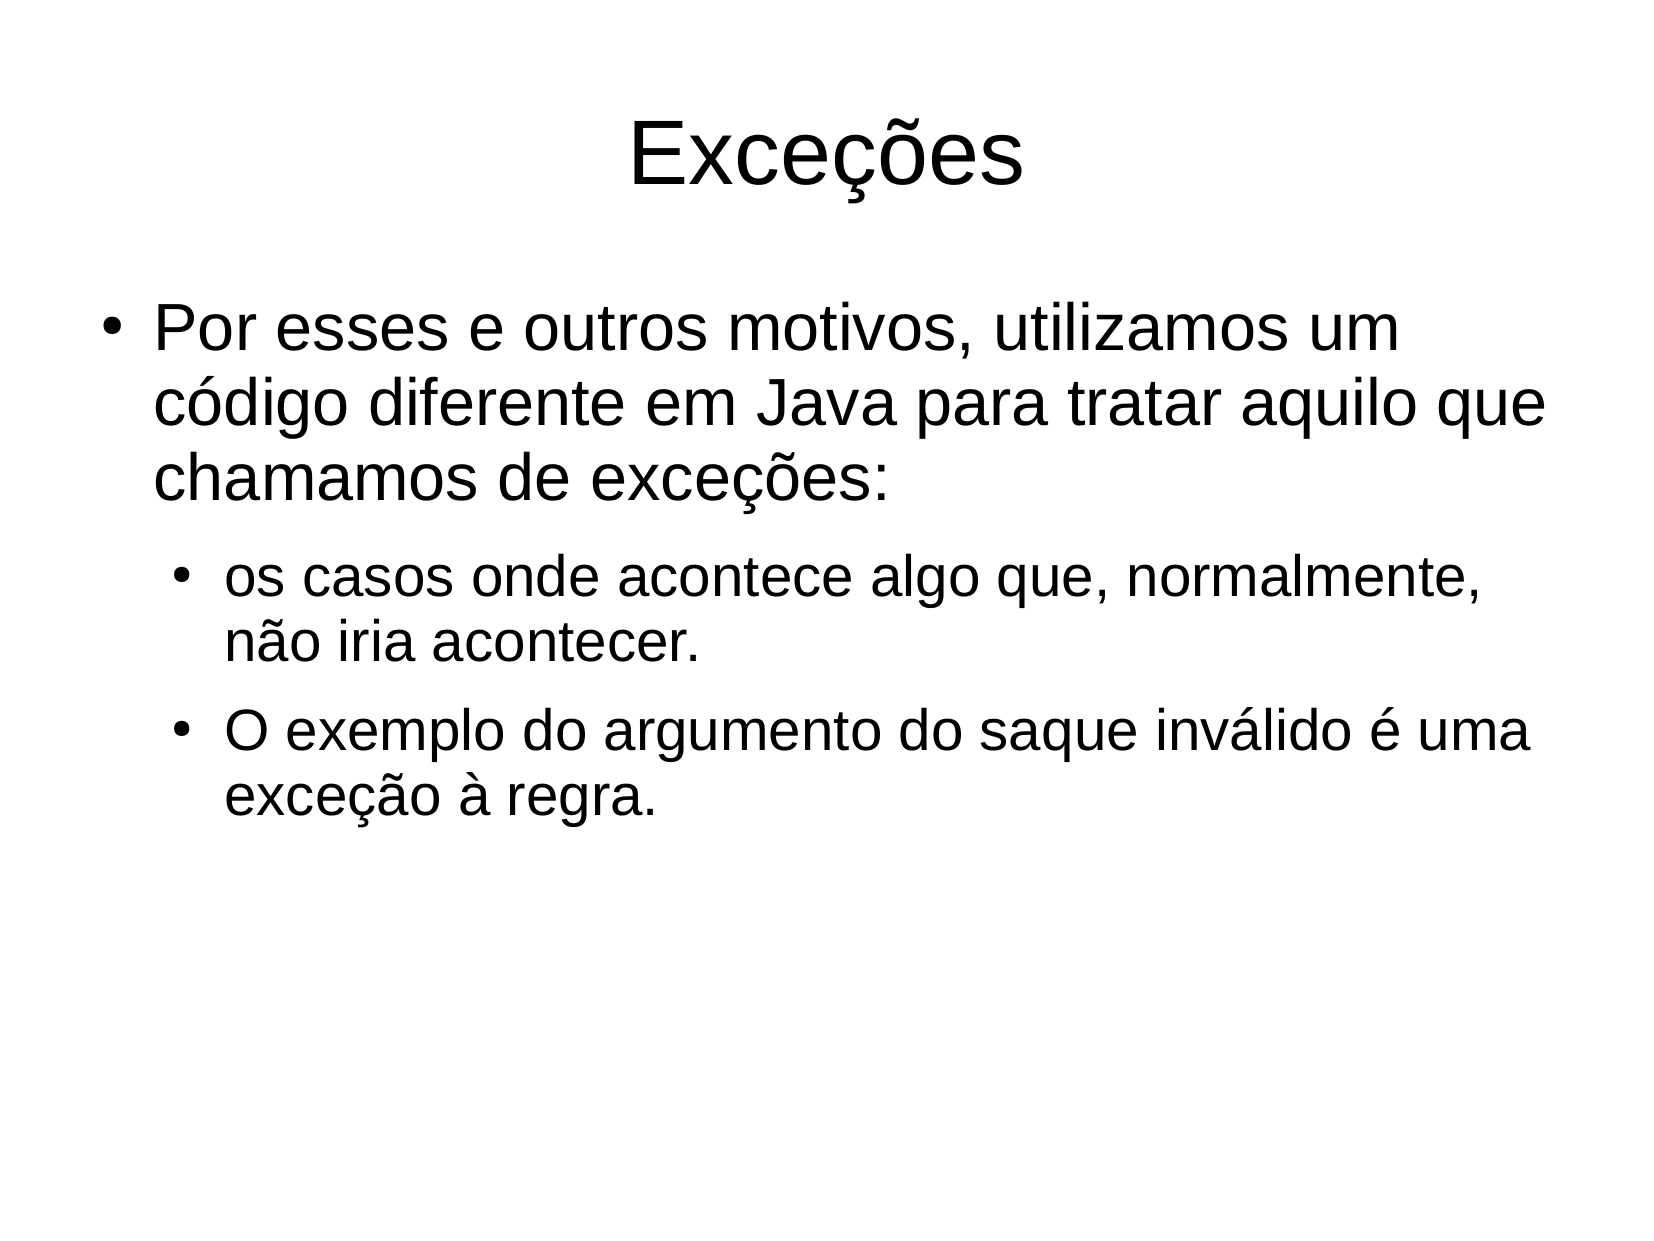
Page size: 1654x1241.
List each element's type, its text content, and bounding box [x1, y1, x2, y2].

title Exceções [82, 49, 1571, 257]
list Por esses e outros motivos, utilizamos um código diferente em Java para tratar aquilo que chamamos de exceções: os casos onde acontece algo que, normalmente, não iria acontecer. O exemplo do argumento do saque inválido é uma exceção à regra. [82, 290, 1571, 1109]
